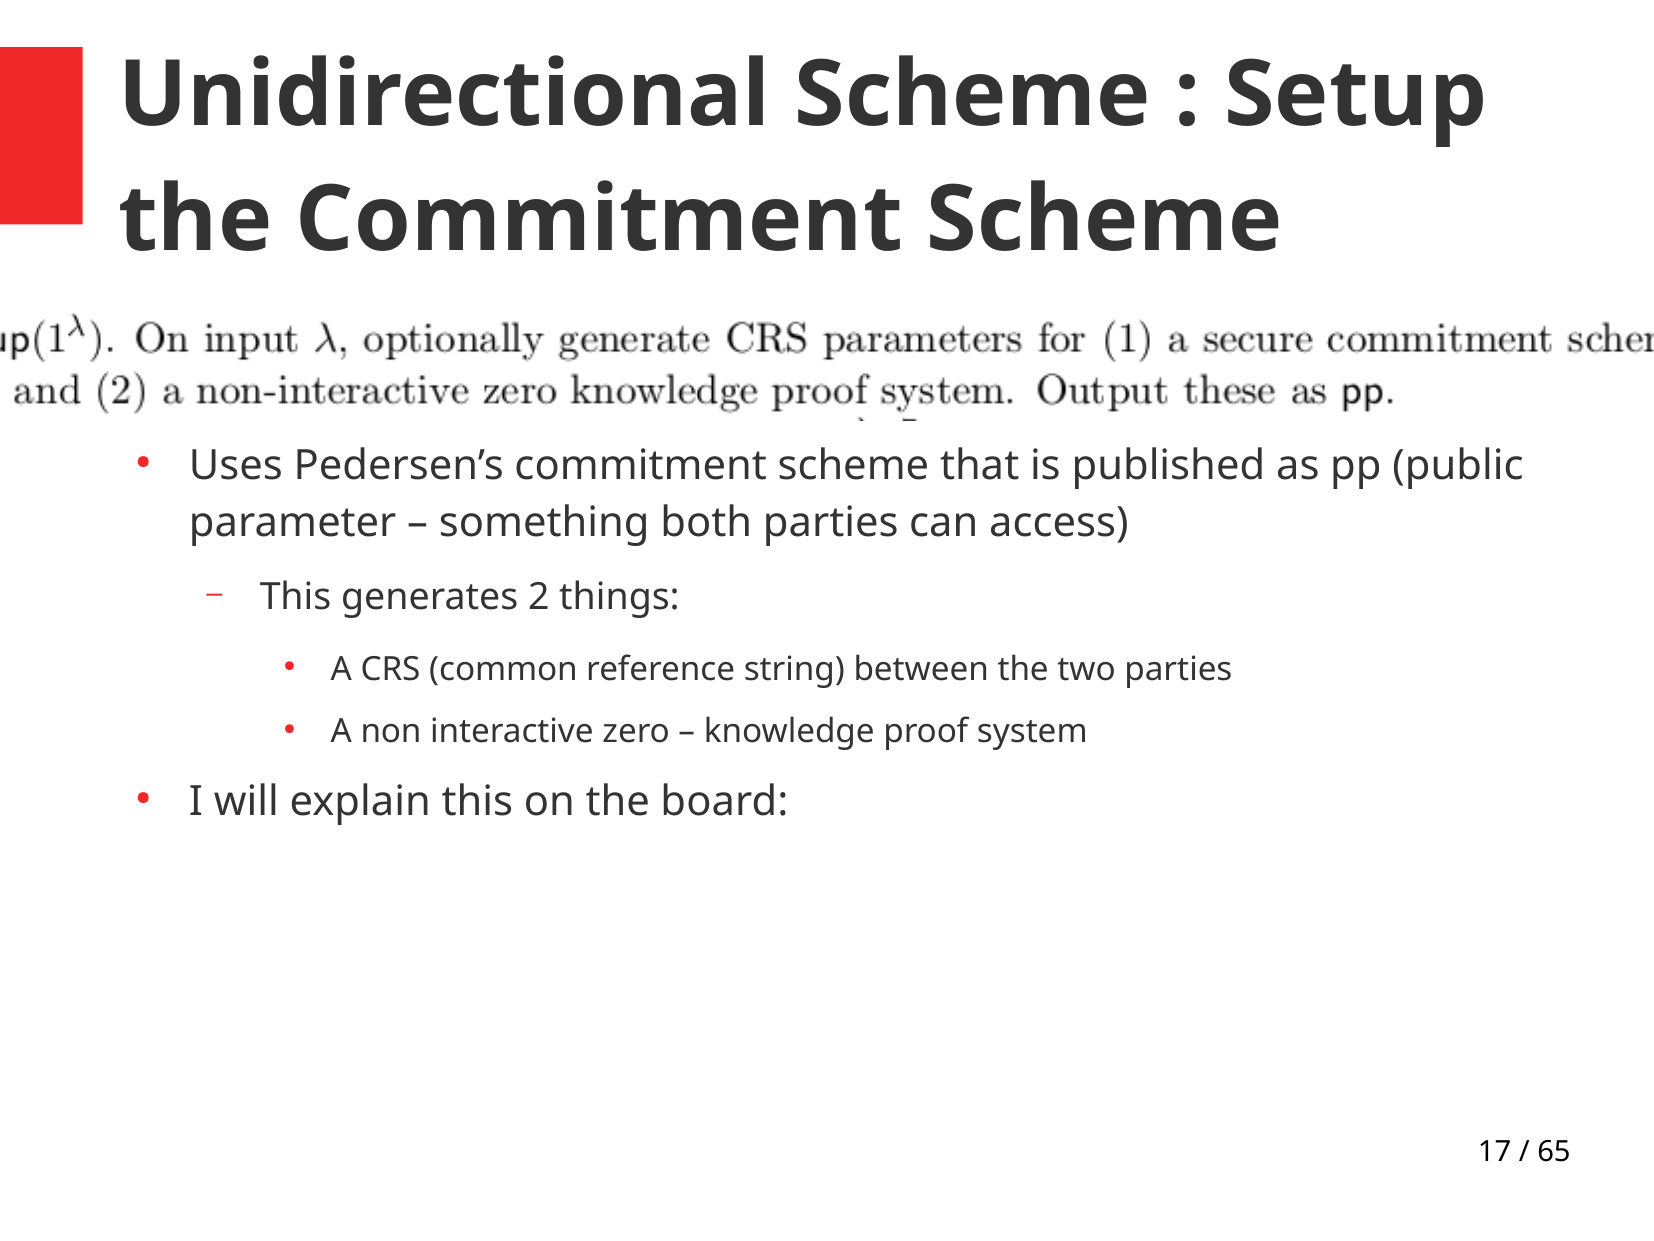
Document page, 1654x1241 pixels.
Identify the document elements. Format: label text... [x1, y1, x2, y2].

picture [0, 300, 1654, 421]
title Unidirectional Scheme : Setup the Commitment Scheme [118, 28, 1571, 277]
list Uses Pedersen’s commitment scheme that is published as pp (public parameter – something both parties can access) This generates 2 things: A CRS (common reference string) between the two parties A non interactive zero – knowledge proof system I will explain this on the board: [118, 435, 1536, 1074]
